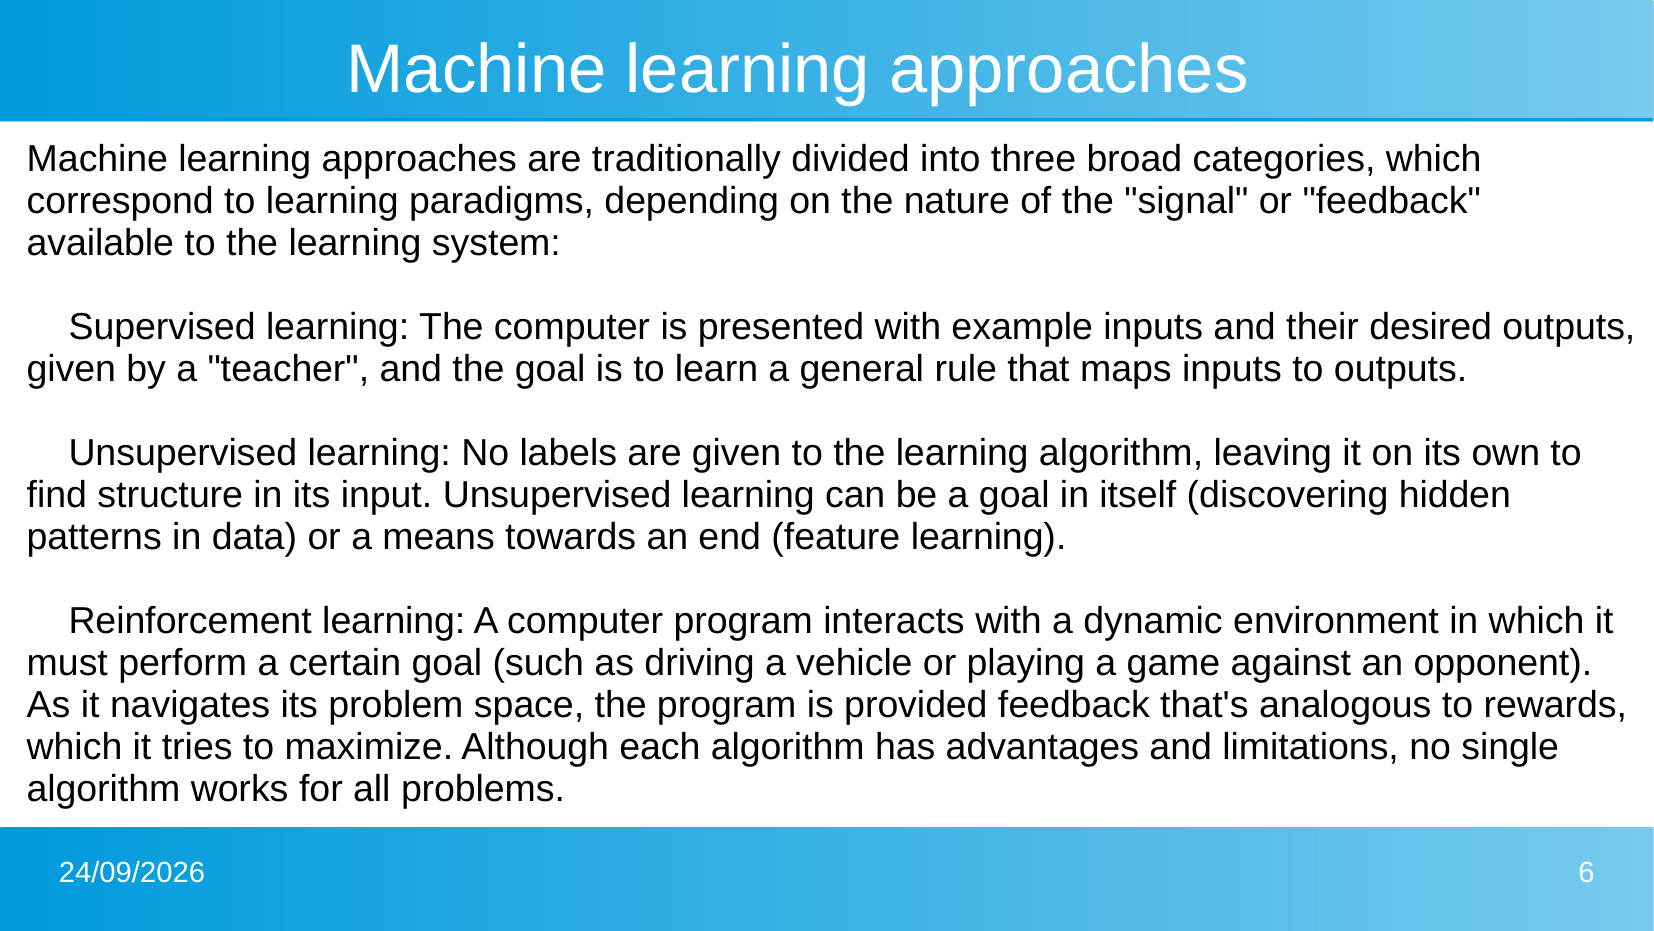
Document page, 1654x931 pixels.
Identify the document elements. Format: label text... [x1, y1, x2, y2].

title Machine learning approaches [59, 29, 1595, 108]
text_box Machine learning approaches are traditionally divided into three broad categories, which correspond to learning paradigms, depending on the nature of the "signal" or "feedback" available to the learning system: Supervised learning: The computer is presented with example inputs and their desired outputs, given by a "teacher", and the goal is to learn a general rule that maps inputs to outputs. Unsupervised learning: No labels are given to the learning algorithm, leaving it on its own to find structure in its input. Unsupervised learning can be a goal in itself (discovering hidden patterns in data) or a means towards an end (feature learning). Reinforcement learning: A computer program interacts with a dynamic environment in which it must perform a certain goal (such as driving a vehicle or playing a game against an opponent). As it navigates its problem space, the program is provided feedback that's analogous to rewards, which it tries to maximize. Although each algorithm has advantages and limitations, no single algorithm works for all problems. [11, 129, 1654, 859]
